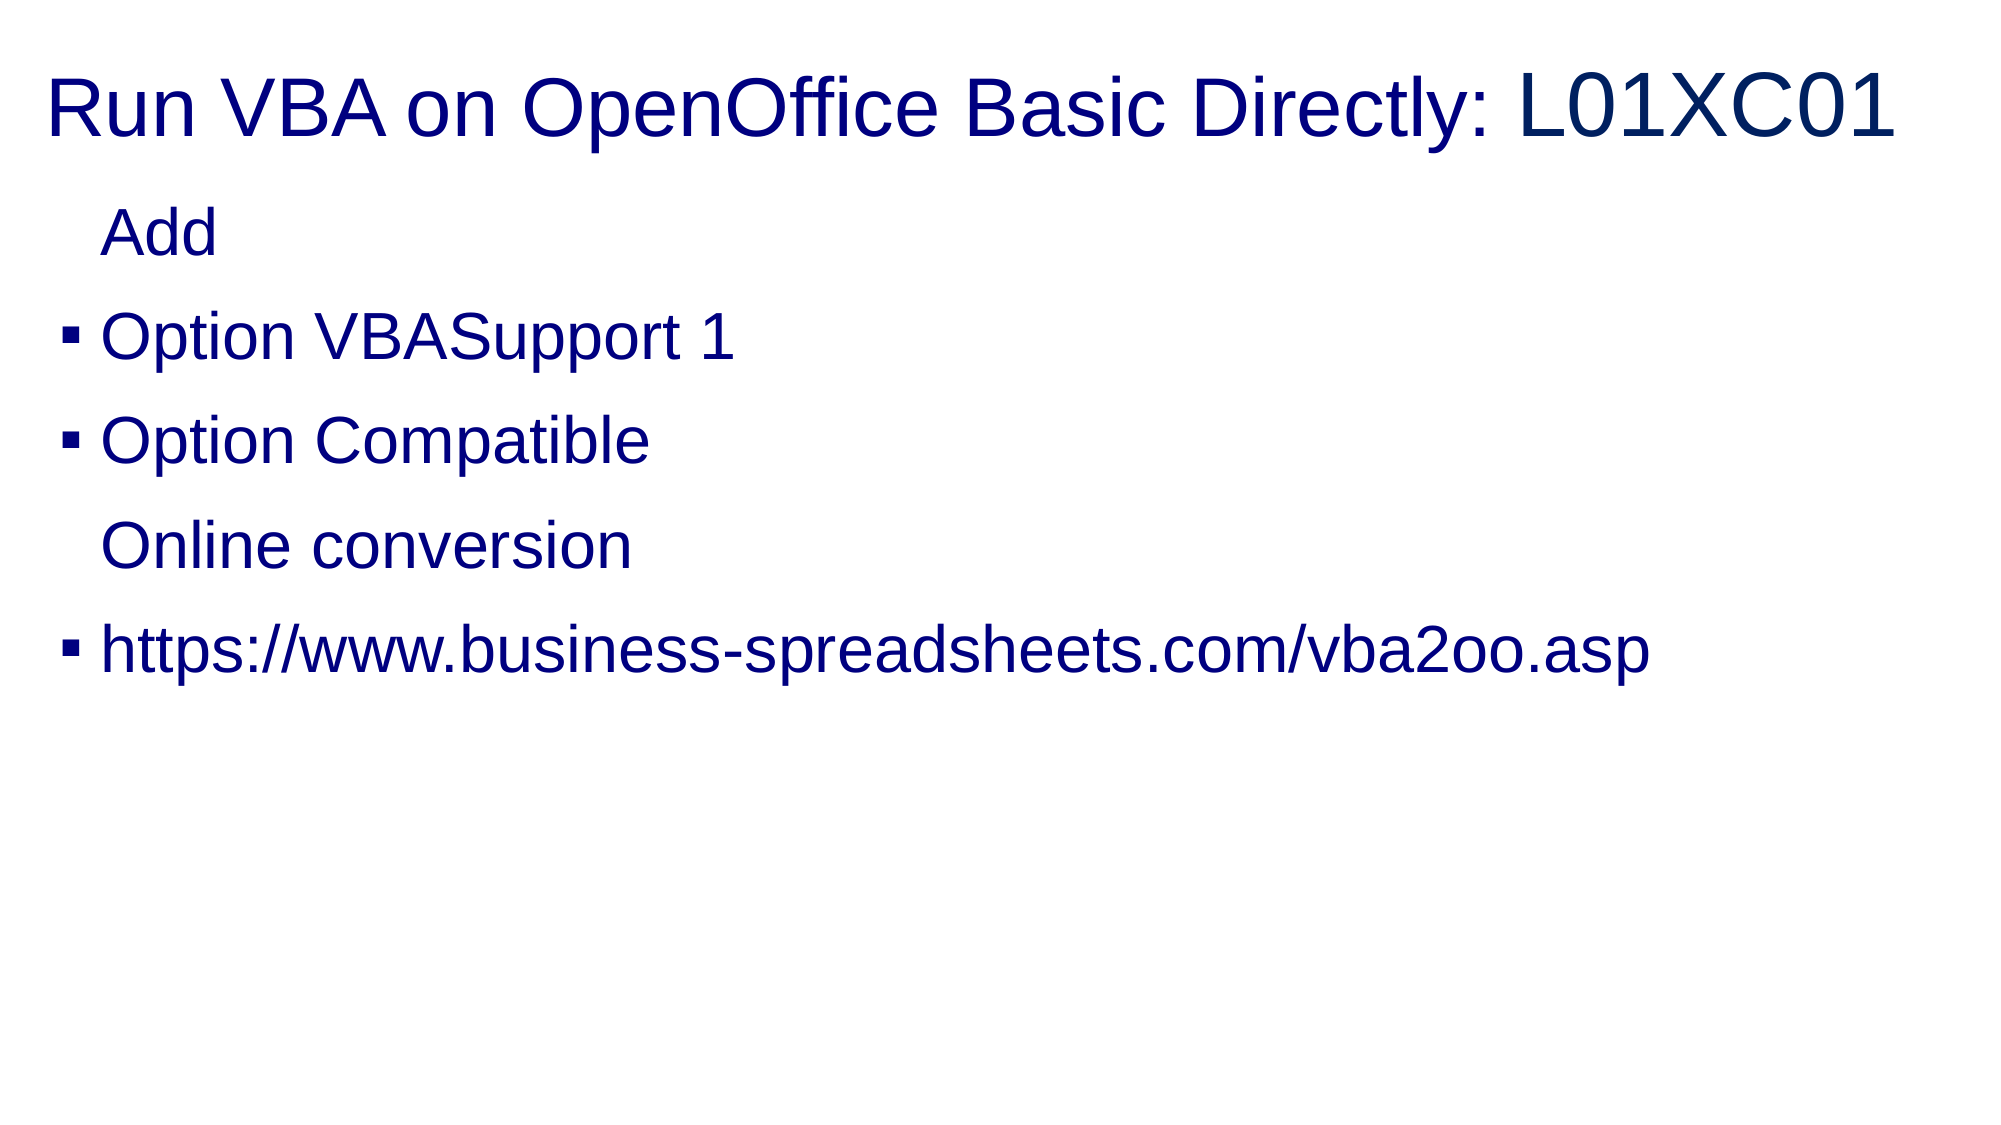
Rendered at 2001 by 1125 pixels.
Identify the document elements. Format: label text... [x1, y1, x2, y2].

list Add Option VBASupport 1 Option Compatible Online conversion https://www.business-spreadsheets.com/vba2oo.asp [45, 195, 1966, 991]
title Run VBA on OpenOffice Basic Directly: L01XC01 [45, 44, 1966, 165]
